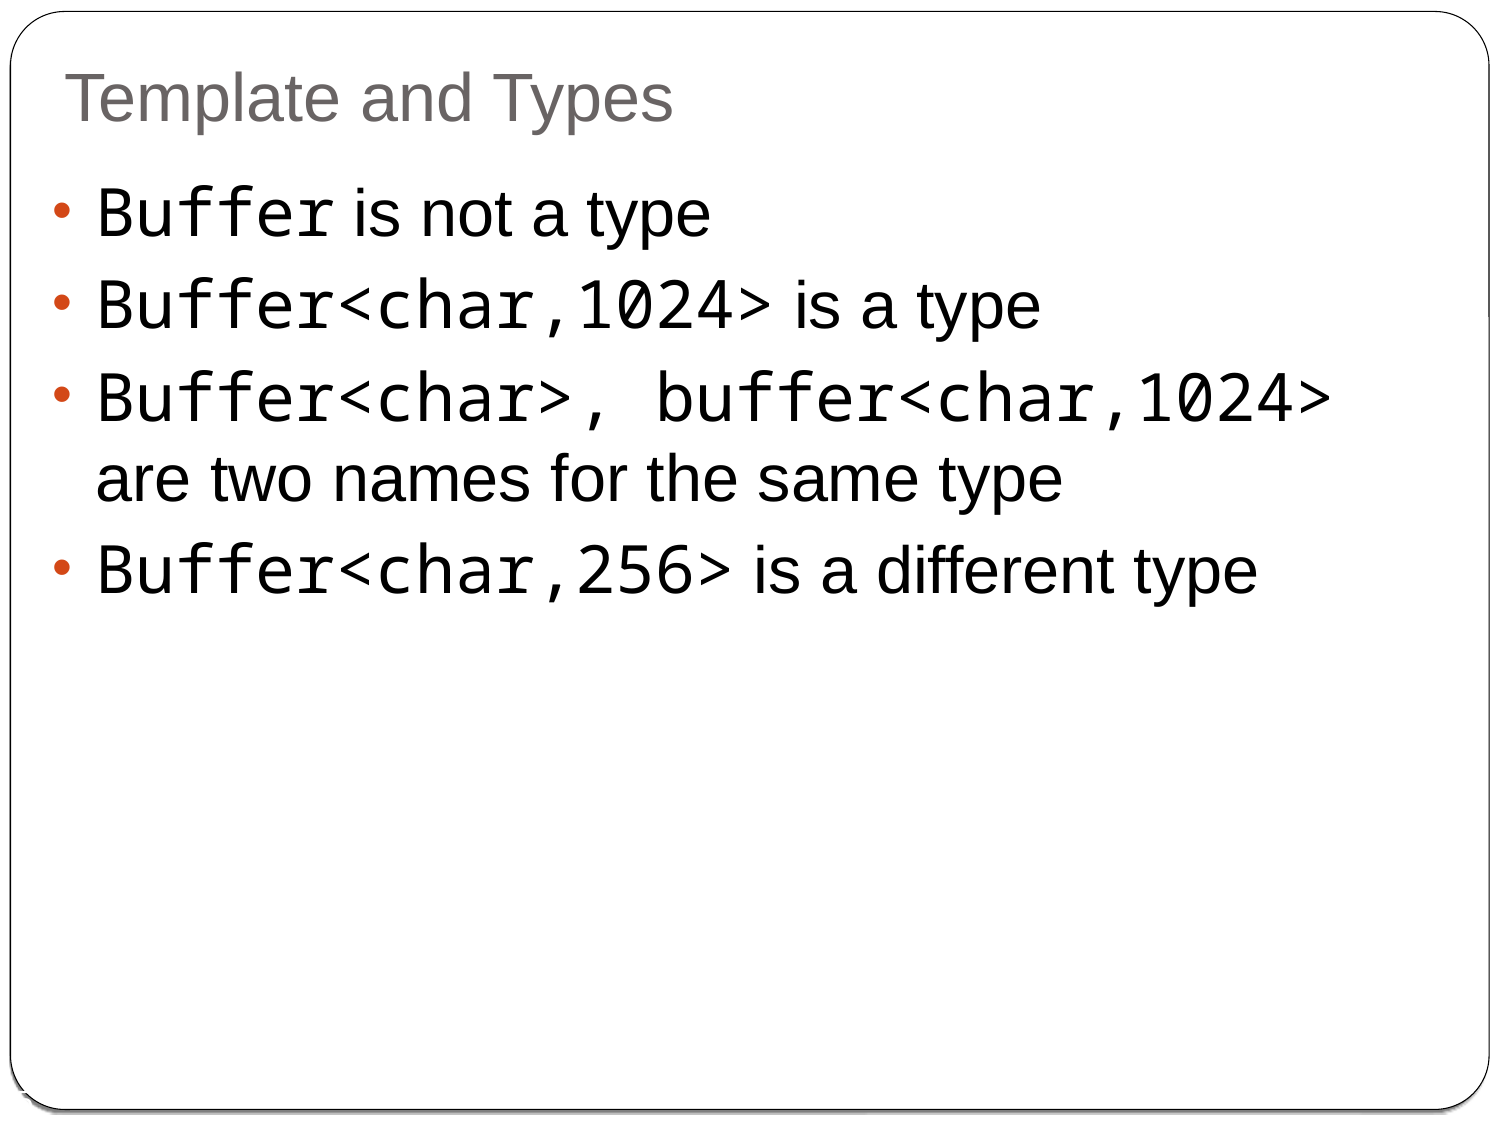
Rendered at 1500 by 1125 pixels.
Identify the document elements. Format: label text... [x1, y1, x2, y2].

list Buffer is not a type Buffer<char,1024> is a type Buffer<char>, buffer<char,1024> are two names for the same type Buffer<char,256> is a different type [37, 162, 1463, 1088]
slide_number <number> [0, 1074, 50, 1125]
title Template and Types [50, 45, 1450, 150]
